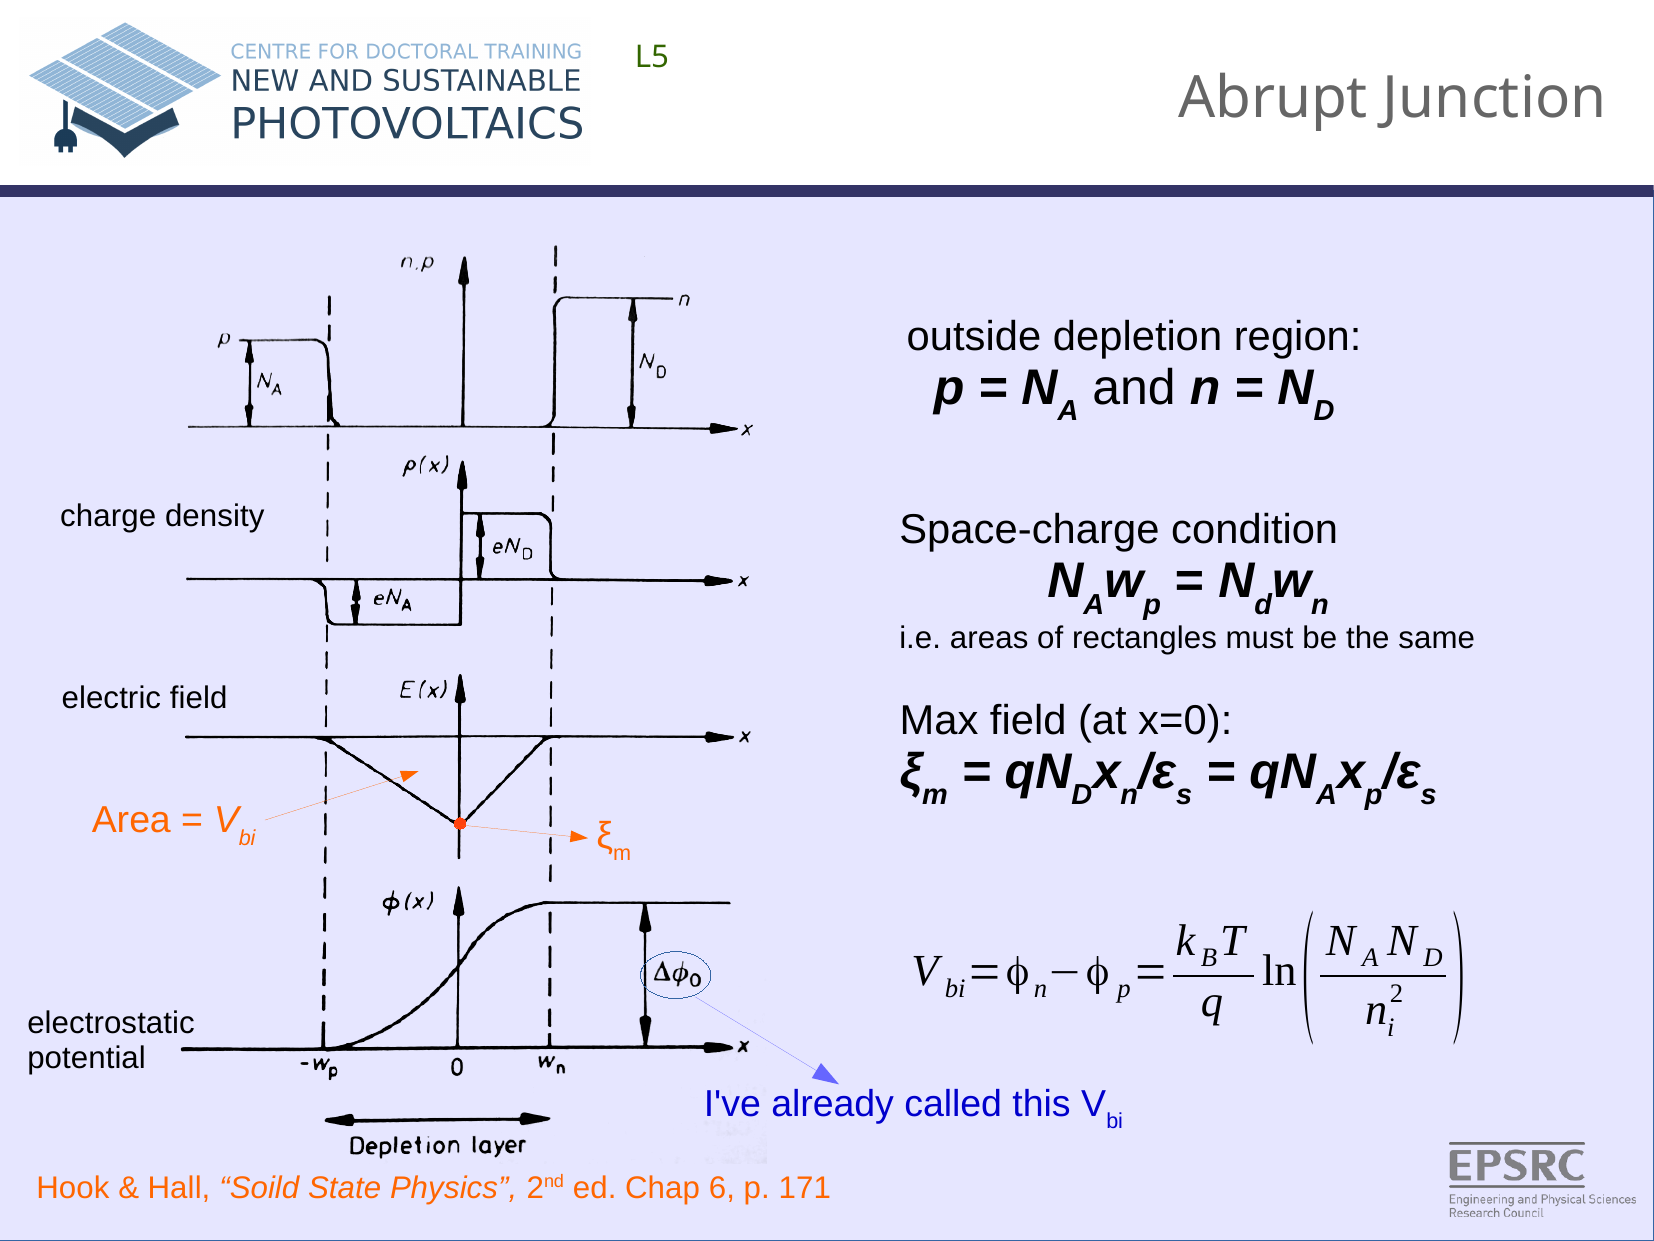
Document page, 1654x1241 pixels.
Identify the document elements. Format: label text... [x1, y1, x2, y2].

text_box Hook & Hall, “Soild State Physics”, 2nd ed. Chap 6, p. 171 [21, 1162, 847, 1215]
chart [900, 907, 1477, 1047]
text_box Abrupt Junction [770, 51, 1622, 142]
text_box ξm [581, 806, 646, 873]
text_box electric field [46, 673, 243, 724]
text_box Space-charge condition NAwp = Ndwn i.e. areas of rectangles must be the same [884, 498, 1492, 664]
text_box Max field (at x=0): ξm = qNDxn/εs = qNAxp/εs [884, 689, 1452, 855]
text_box L5 [620, 29, 880, 80]
text_box Area = Vbi [77, 791, 271, 858]
picture [1449, 1142, 1636, 1217]
text_box outside depletion region: p = NA and n = ND [891, 305, 1377, 436]
text_box electrostatic potential [12, 998, 211, 1084]
picture [19, 17, 591, 166]
text_box [0, 197, 1654, 1241]
text_box charge density [45, 491, 280, 542]
picture [158, 223, 767, 1162]
text_box I've already called this Vbi [688, 1075, 1138, 1141]
